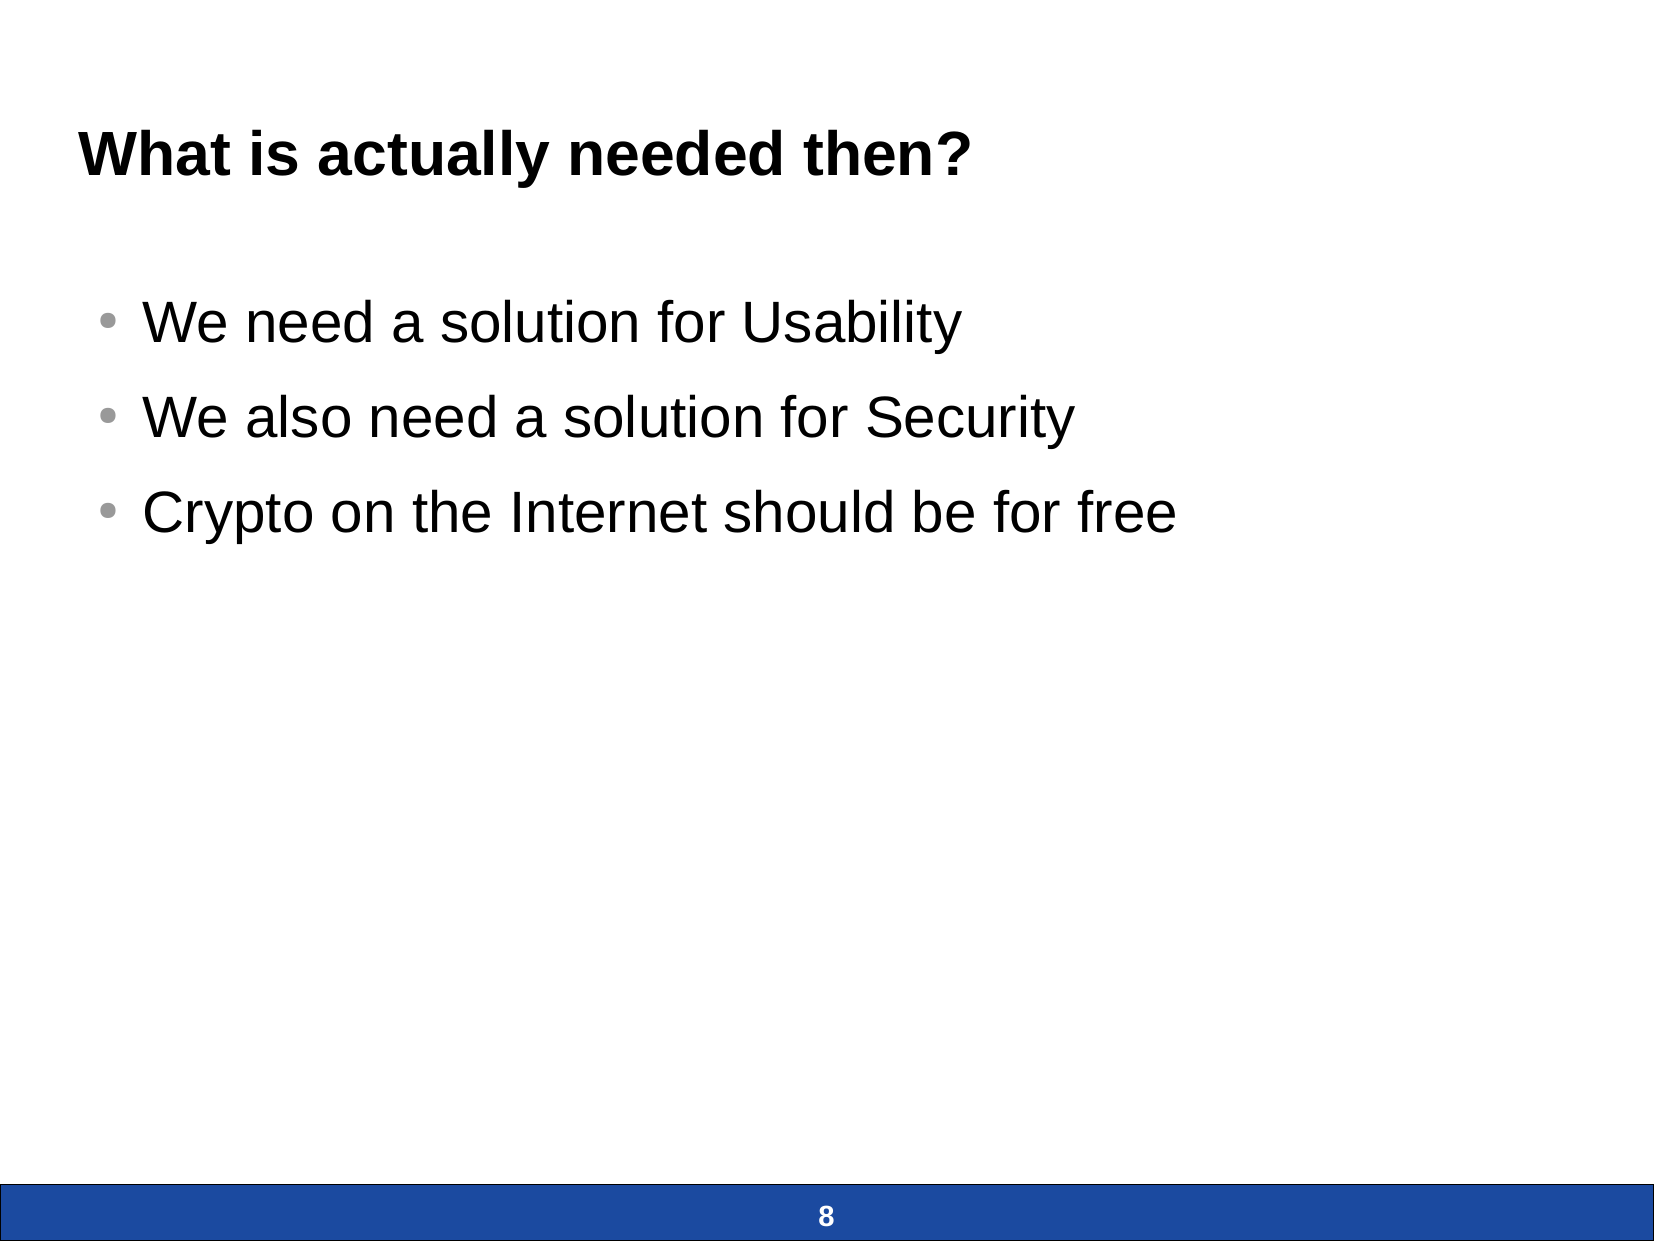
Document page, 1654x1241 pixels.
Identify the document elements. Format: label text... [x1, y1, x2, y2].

title What is actually needed then? [78, 50, 1567, 258]
list We need a solution for Usability We also need a solution for Security Crypto on the Internet should be for free [82, 290, 1571, 1112]
